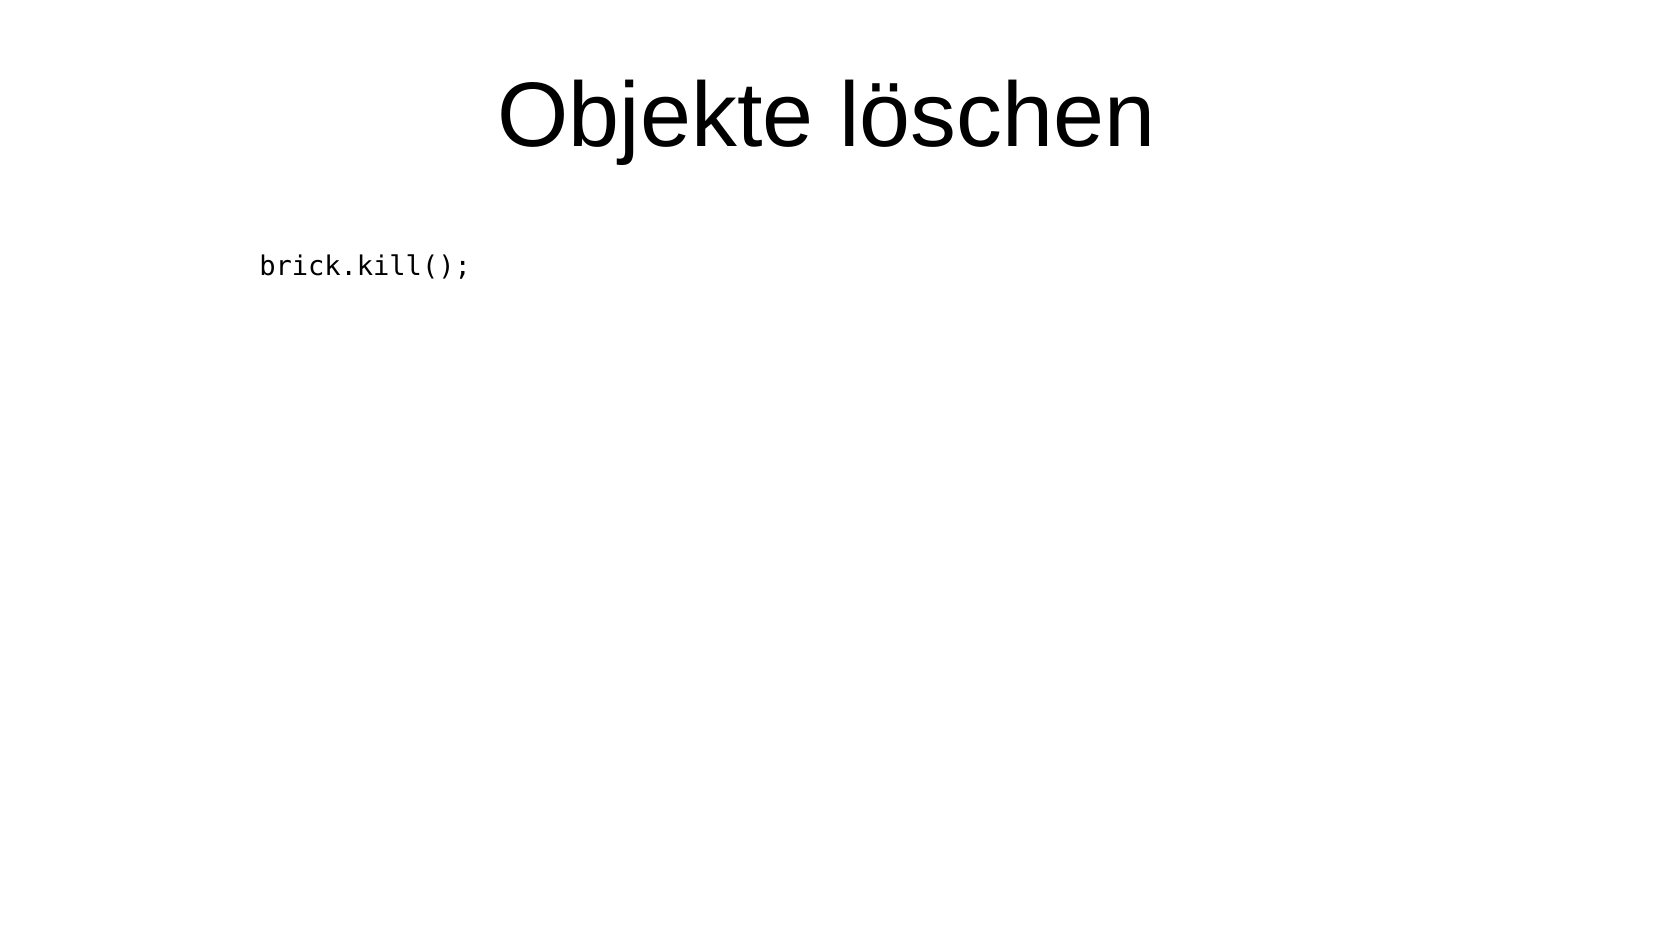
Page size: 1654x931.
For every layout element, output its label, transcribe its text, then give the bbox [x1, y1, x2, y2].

text_box brick.kill(); [49, 243, 1608, 689]
title Objekte löschen [82, 37, 1571, 193]
